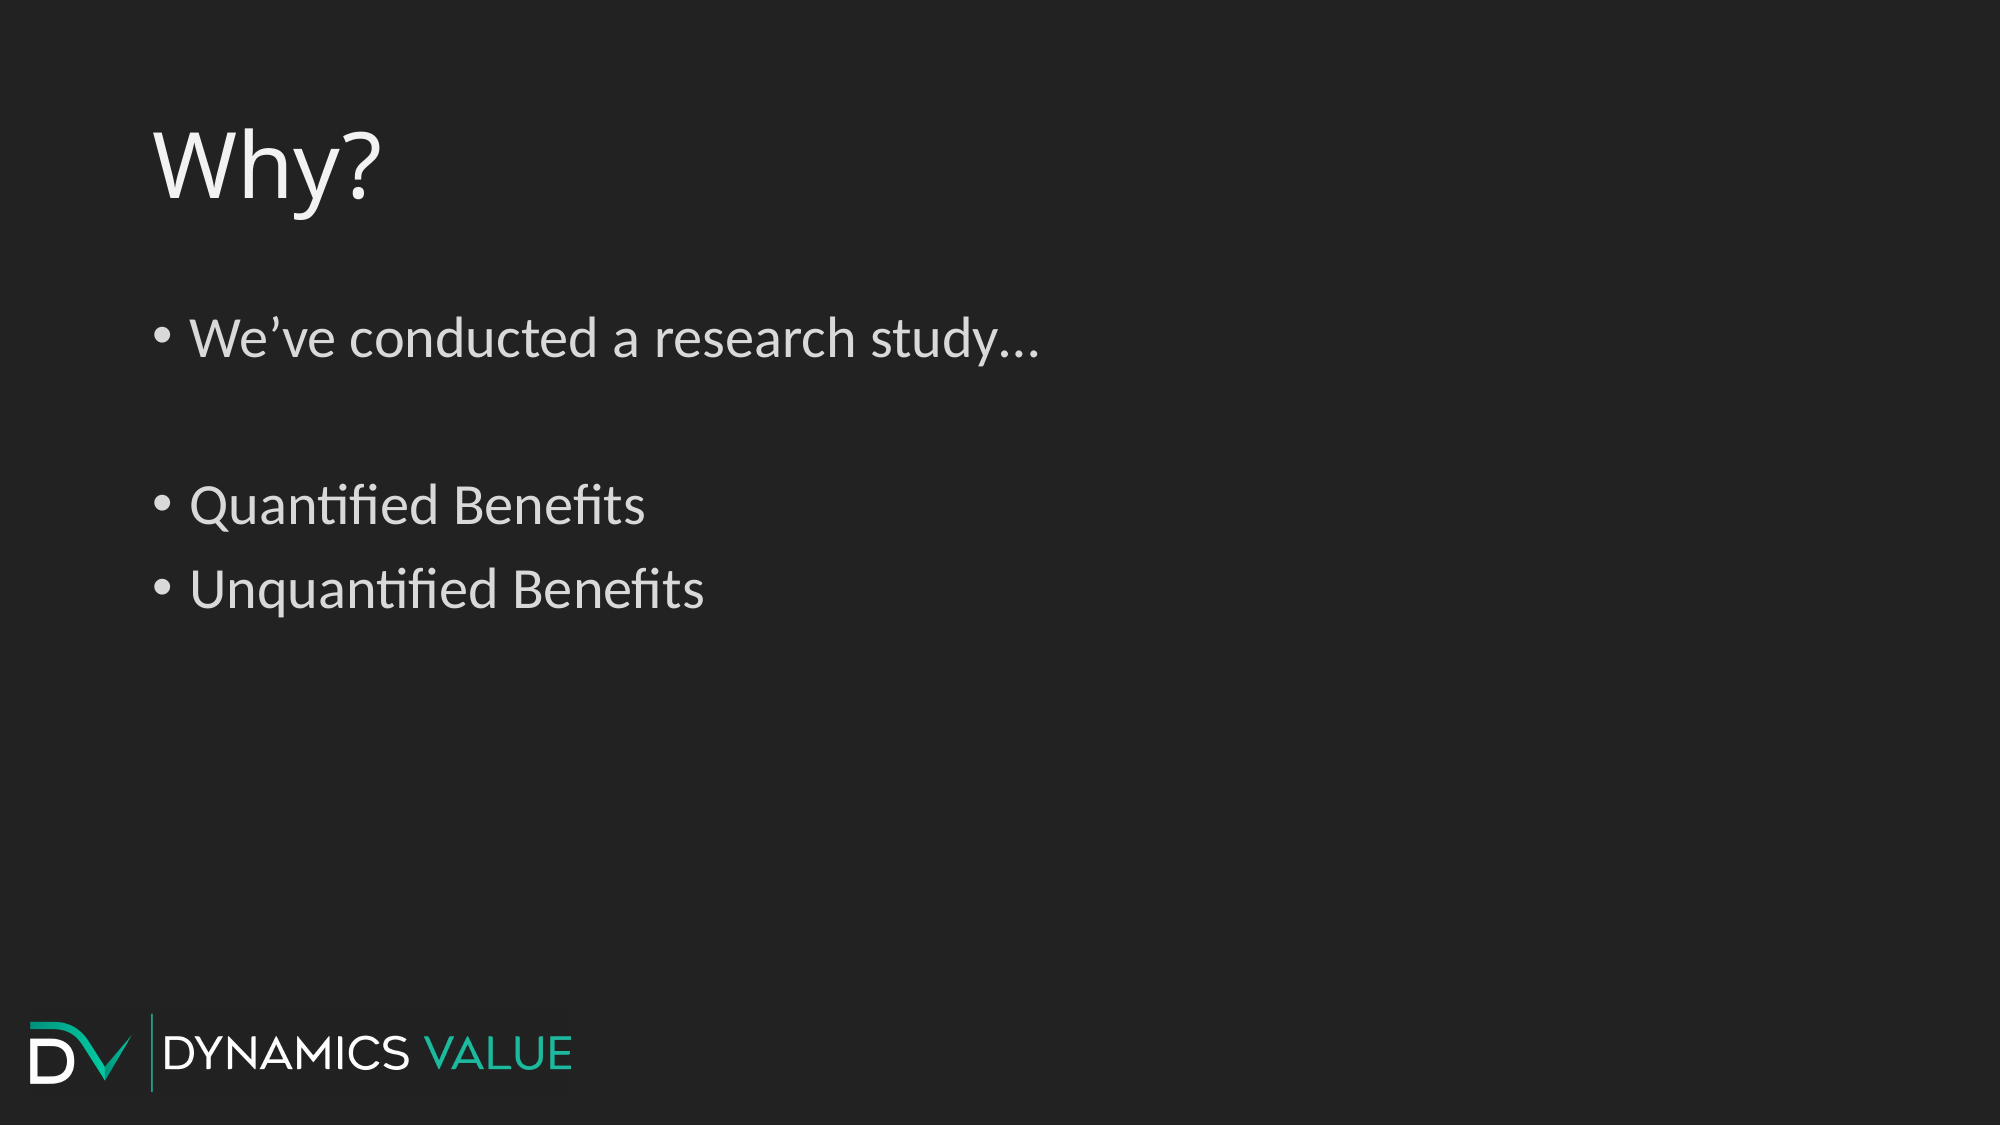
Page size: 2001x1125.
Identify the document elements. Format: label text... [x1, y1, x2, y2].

text_box We’ve conducted a research study… Quantified Benefits Unquantified Benefits [137, 299, 1863, 1013]
picture [29, 1008, 571, 1095]
text_box Why? [137, 59, 1863, 277]
